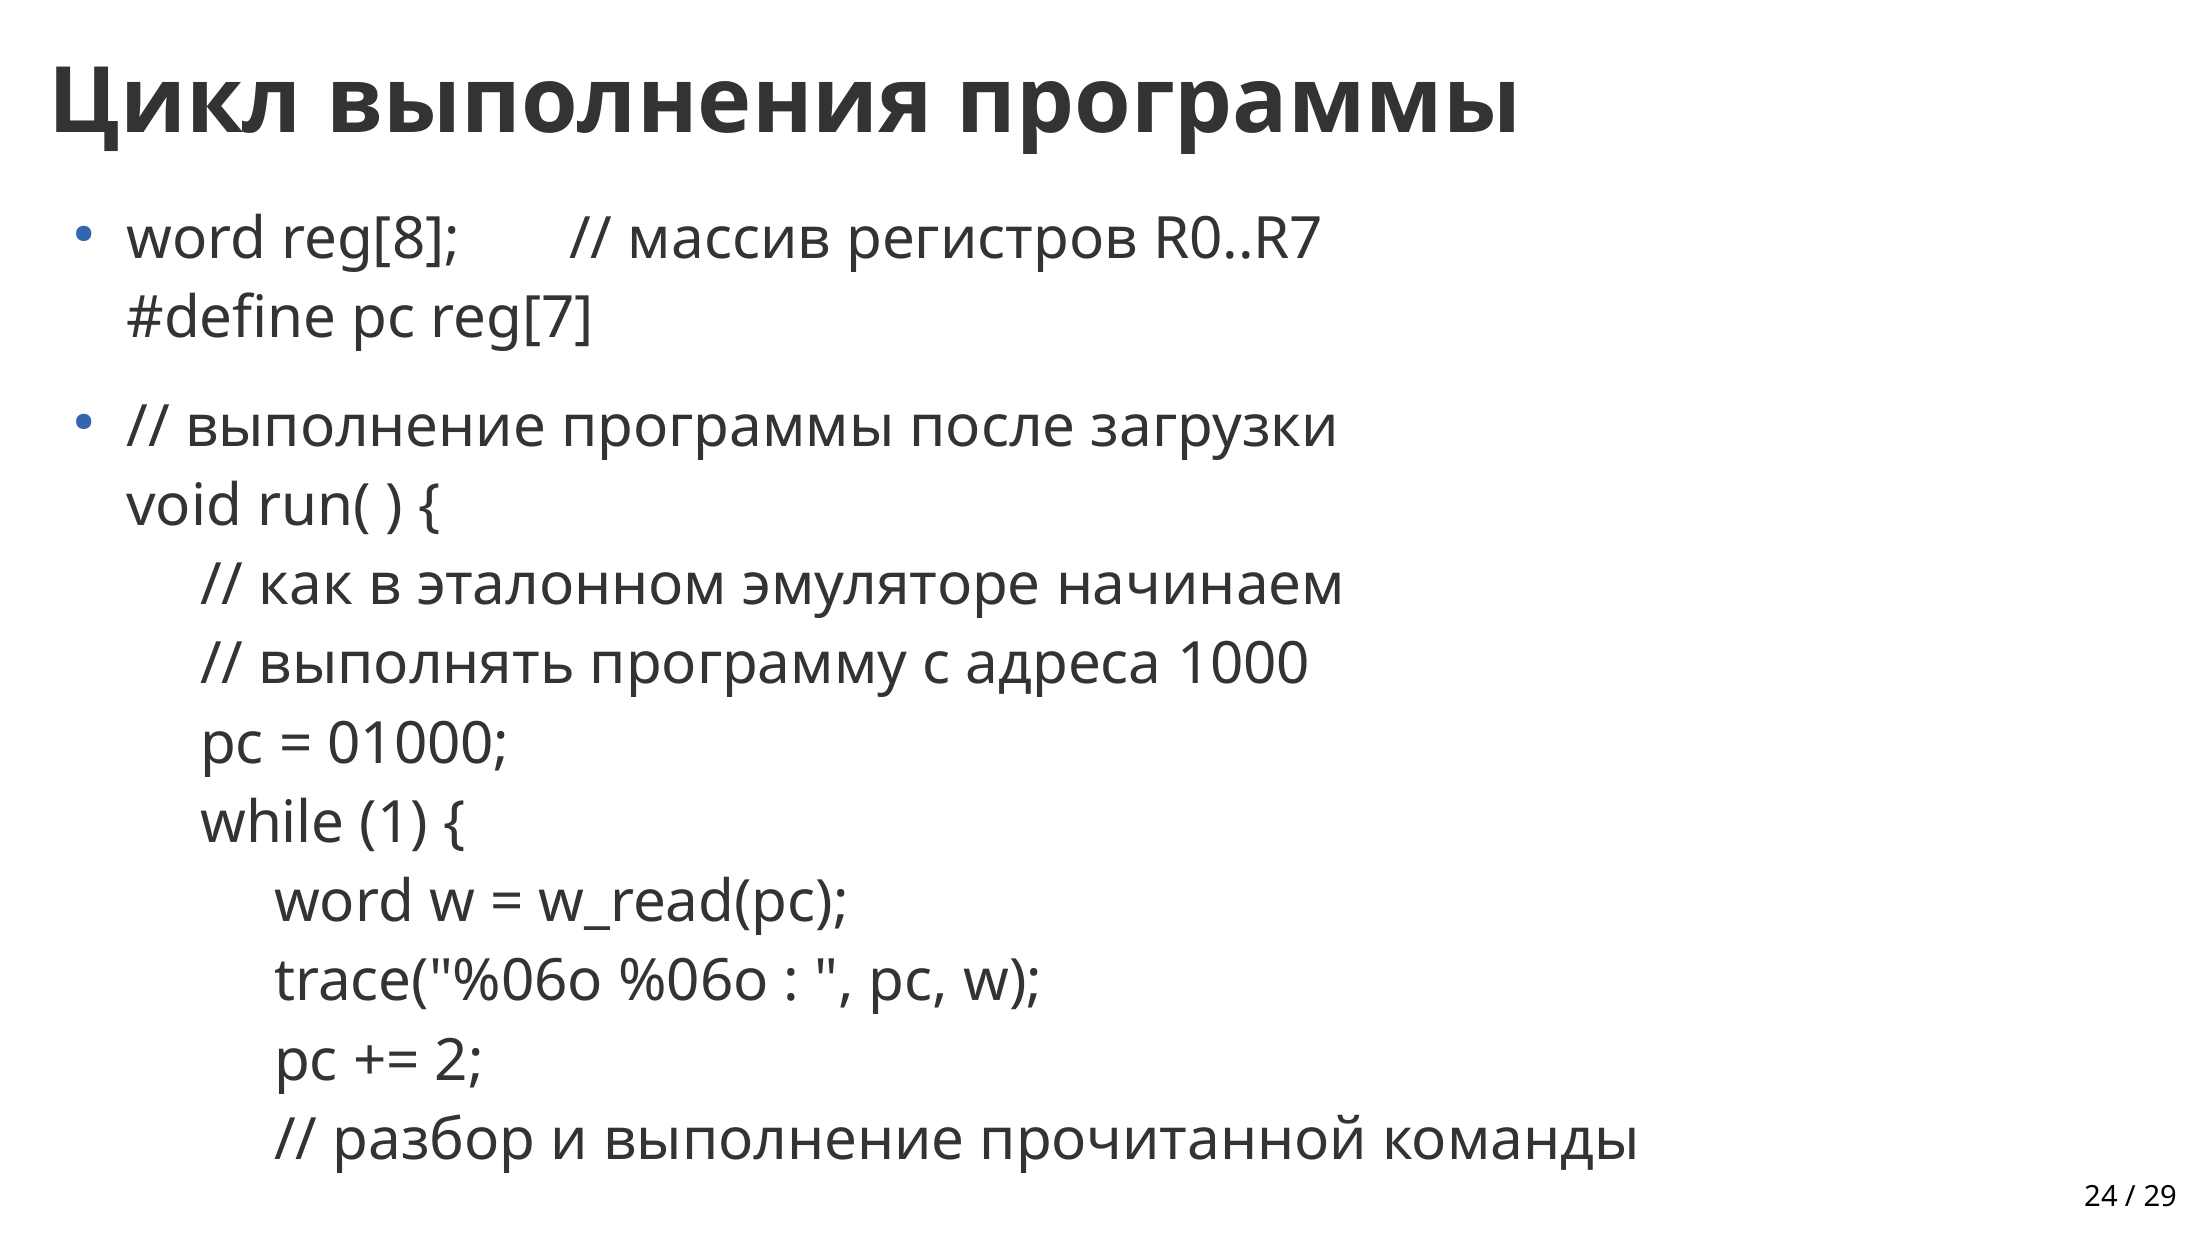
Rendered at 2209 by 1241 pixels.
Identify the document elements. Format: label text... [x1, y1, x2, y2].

title Цикл выполнения программы [48, 34, 2174, 160]
list word reg[8]; // массив регистров R0..R7 #define pc reg[7] // выполнение программы после загрузки void run( ) { // как в эталонном эмуляторе начинаем // выполнять программу с адреса 1000 pc = 01000; while (1) { word w = w_read(pc); trace("%06o %06o : ", pc, w); pc += 2; // разбор и выполнение прочитанной команды [55, 195, 1690, 1177]
